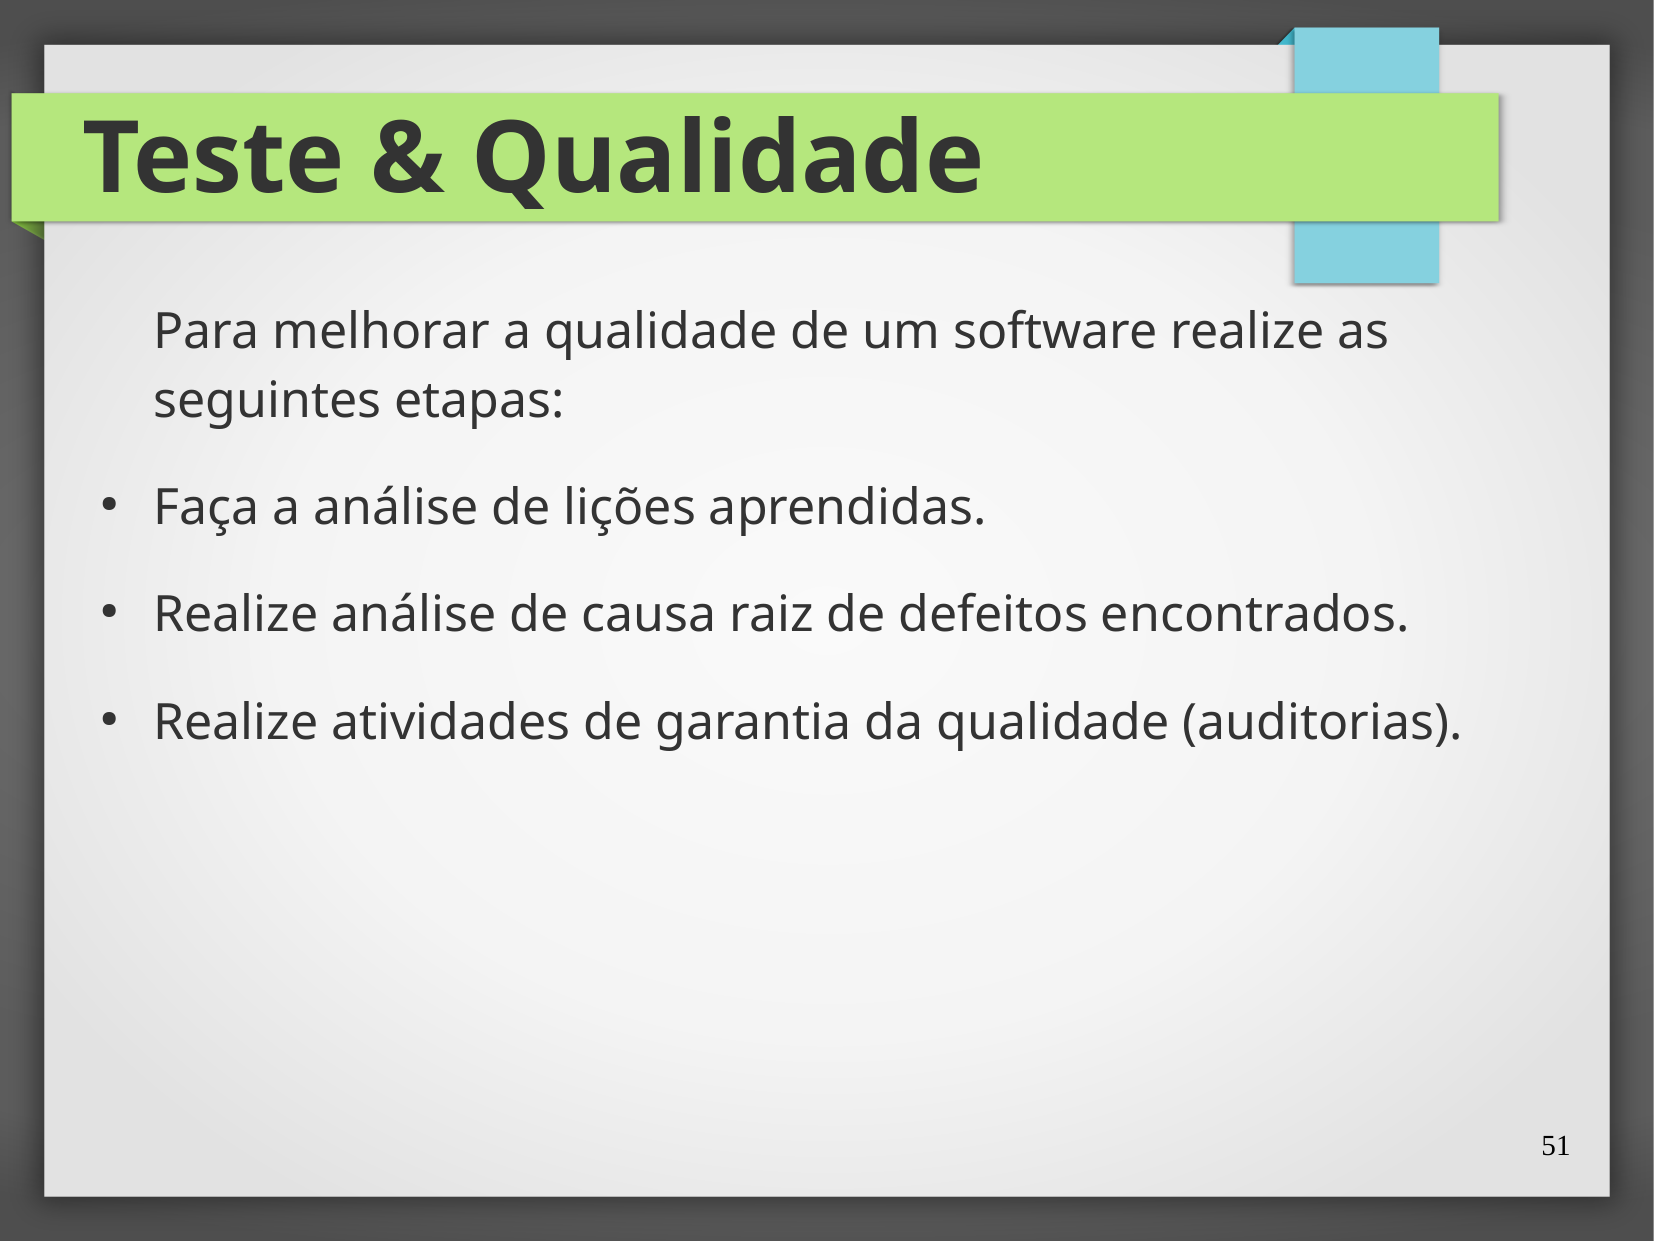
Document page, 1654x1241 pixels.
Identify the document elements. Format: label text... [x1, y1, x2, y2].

list Para melhorar a qualidade de um software realize as seguintes etapas: Faça a análise de lições aprendidas. Realize análise de causa raiz de defeitos encontrados. Realize atividades de garantia da qualidade (auditorias). [82, 295, 1571, 1015]
title Teste & Qualidade [82, 94, 1264, 213]
picture [0, 0, 1654, 1241]
